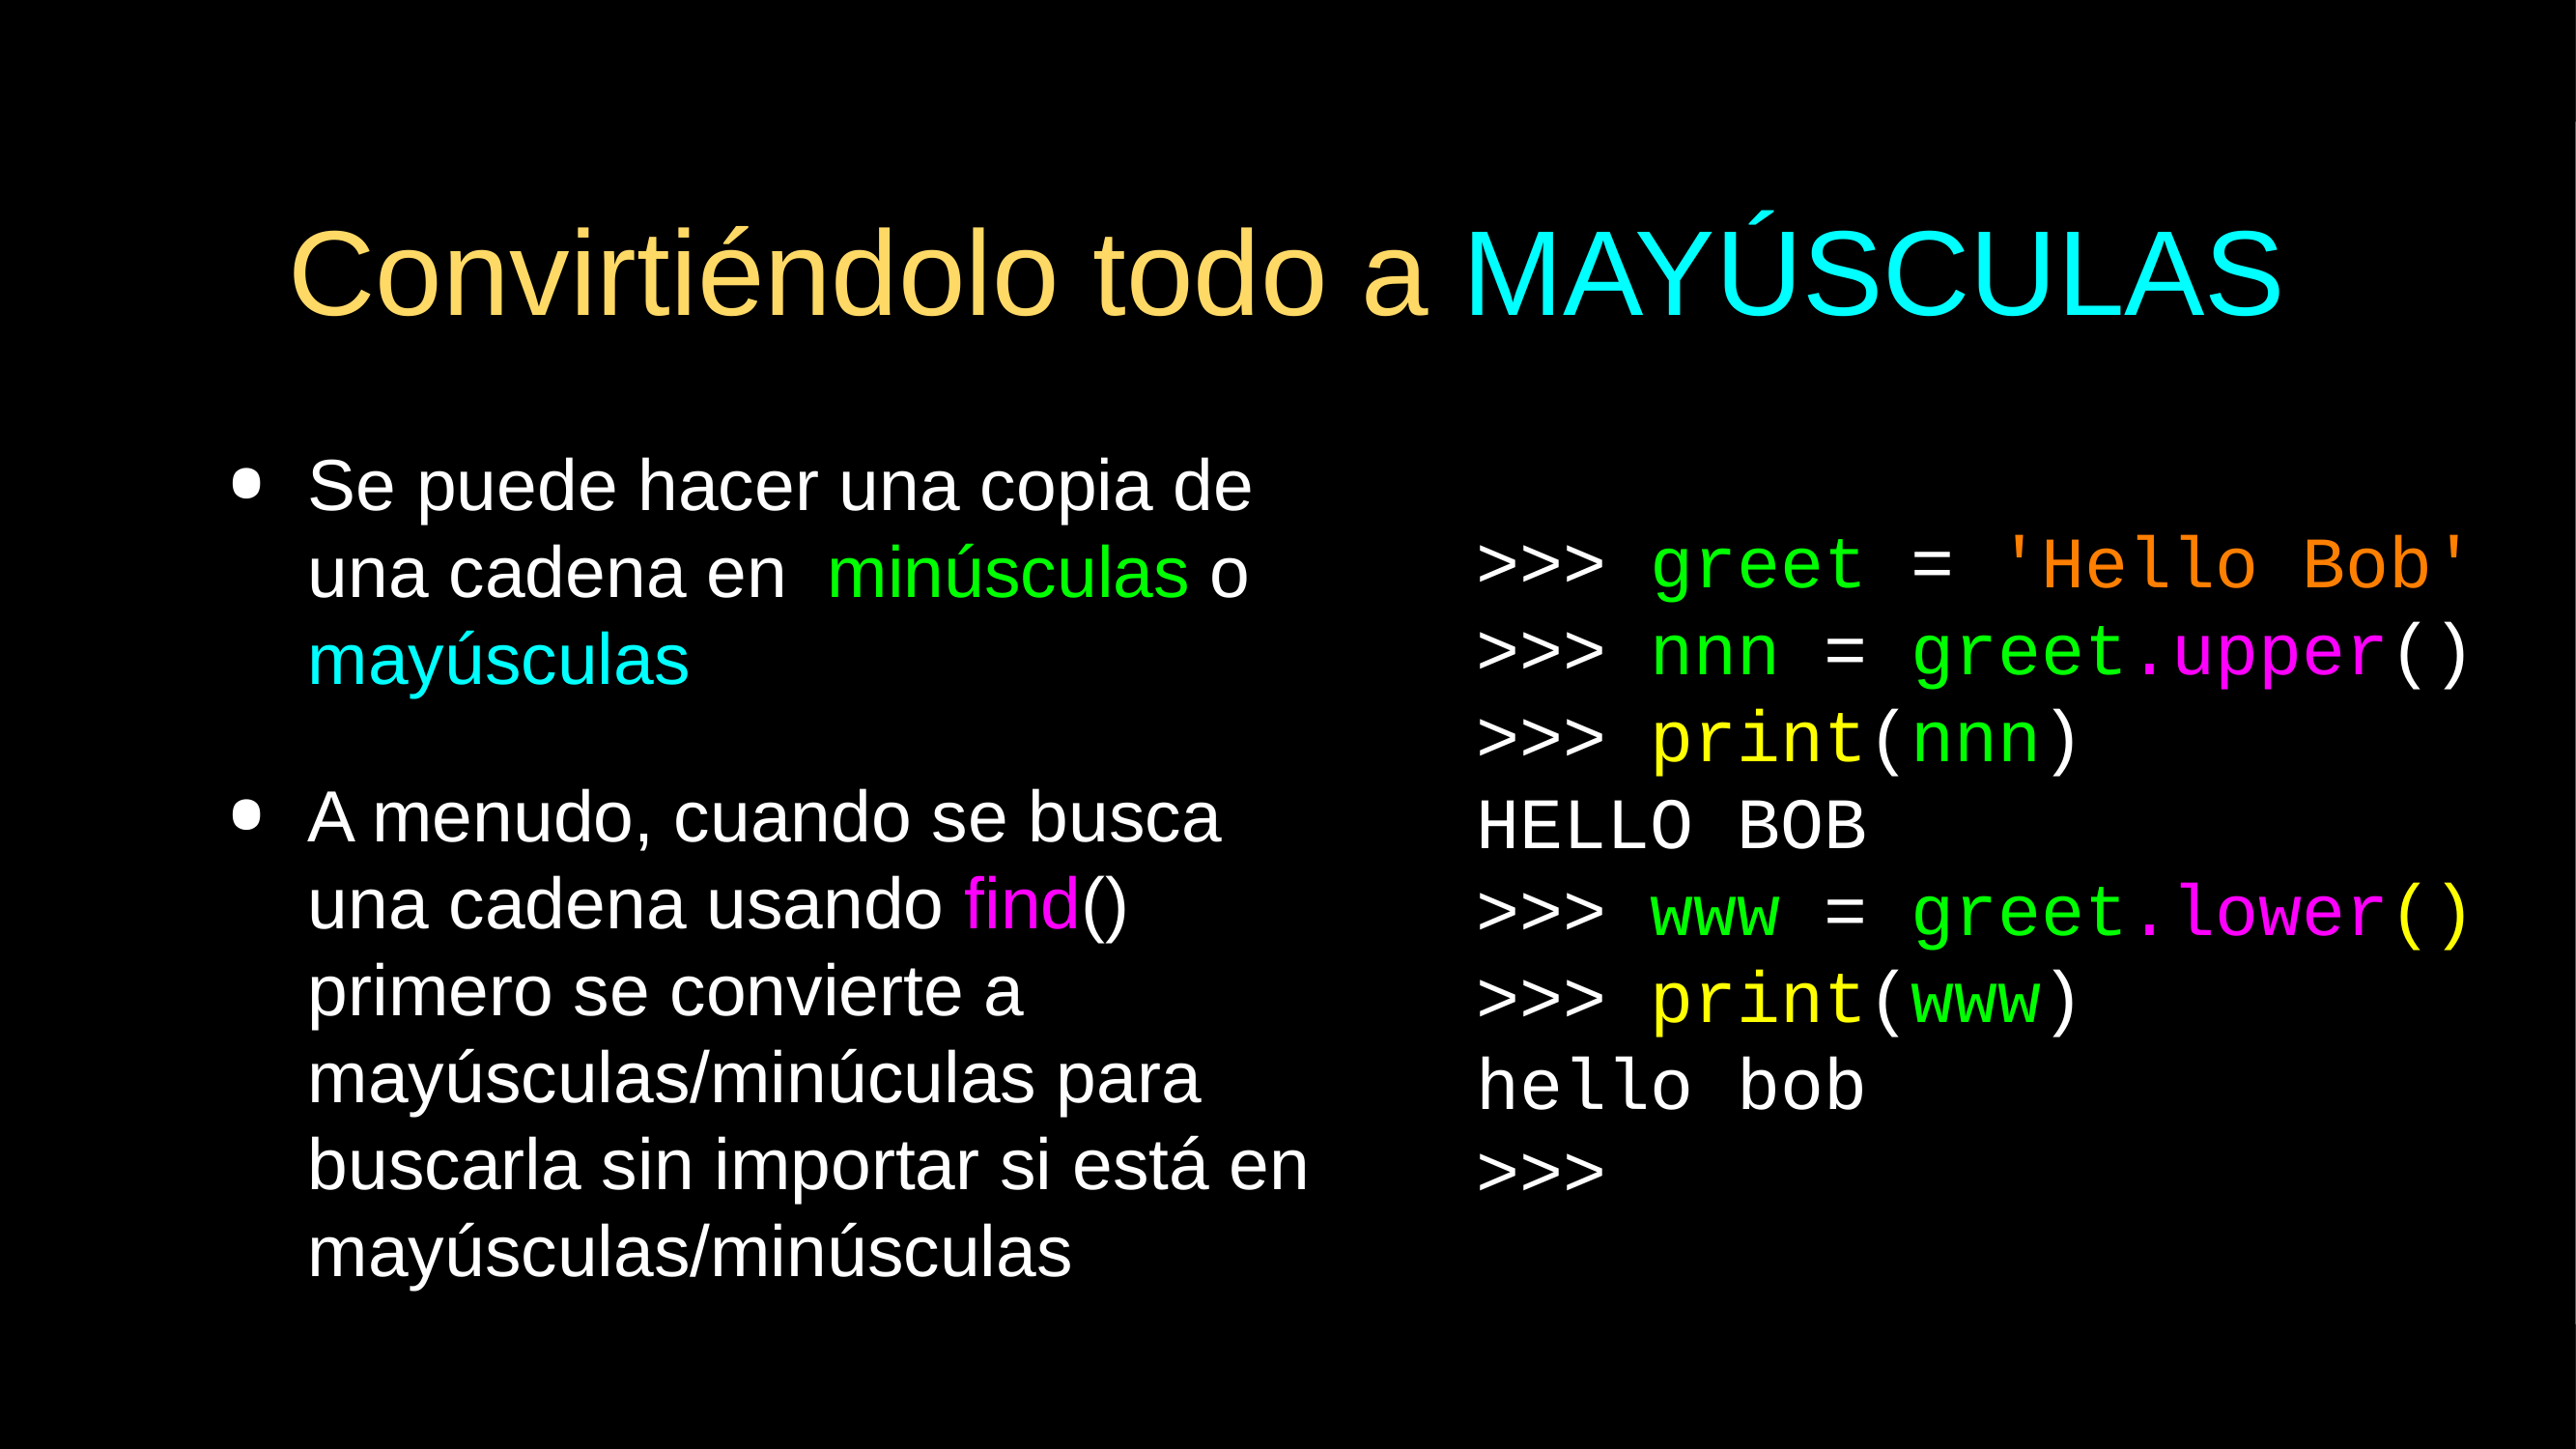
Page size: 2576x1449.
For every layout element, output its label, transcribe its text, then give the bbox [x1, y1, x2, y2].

text_box >>> greet = 'Hello Bob' >>> nnn = greet.upper() >>> print(nnn) HELLO BOB >>> www = greet.lower() >>> print(www) hello bob >>> [1476, 512, 2536, 1215]
list Se puede hacer una copia de una cadena en minúsculas o mayúsculas A menudo, cuando se busca una cadena usando find() primero se convierte a mayúsculas/minúculas para buscarla sin importar si está en mayúsculas/minúsculas [183, 412, 1320, 1317]
title Convirtiéndolo todo a MAYÚSCULAS [183, 131, 2391, 403]
